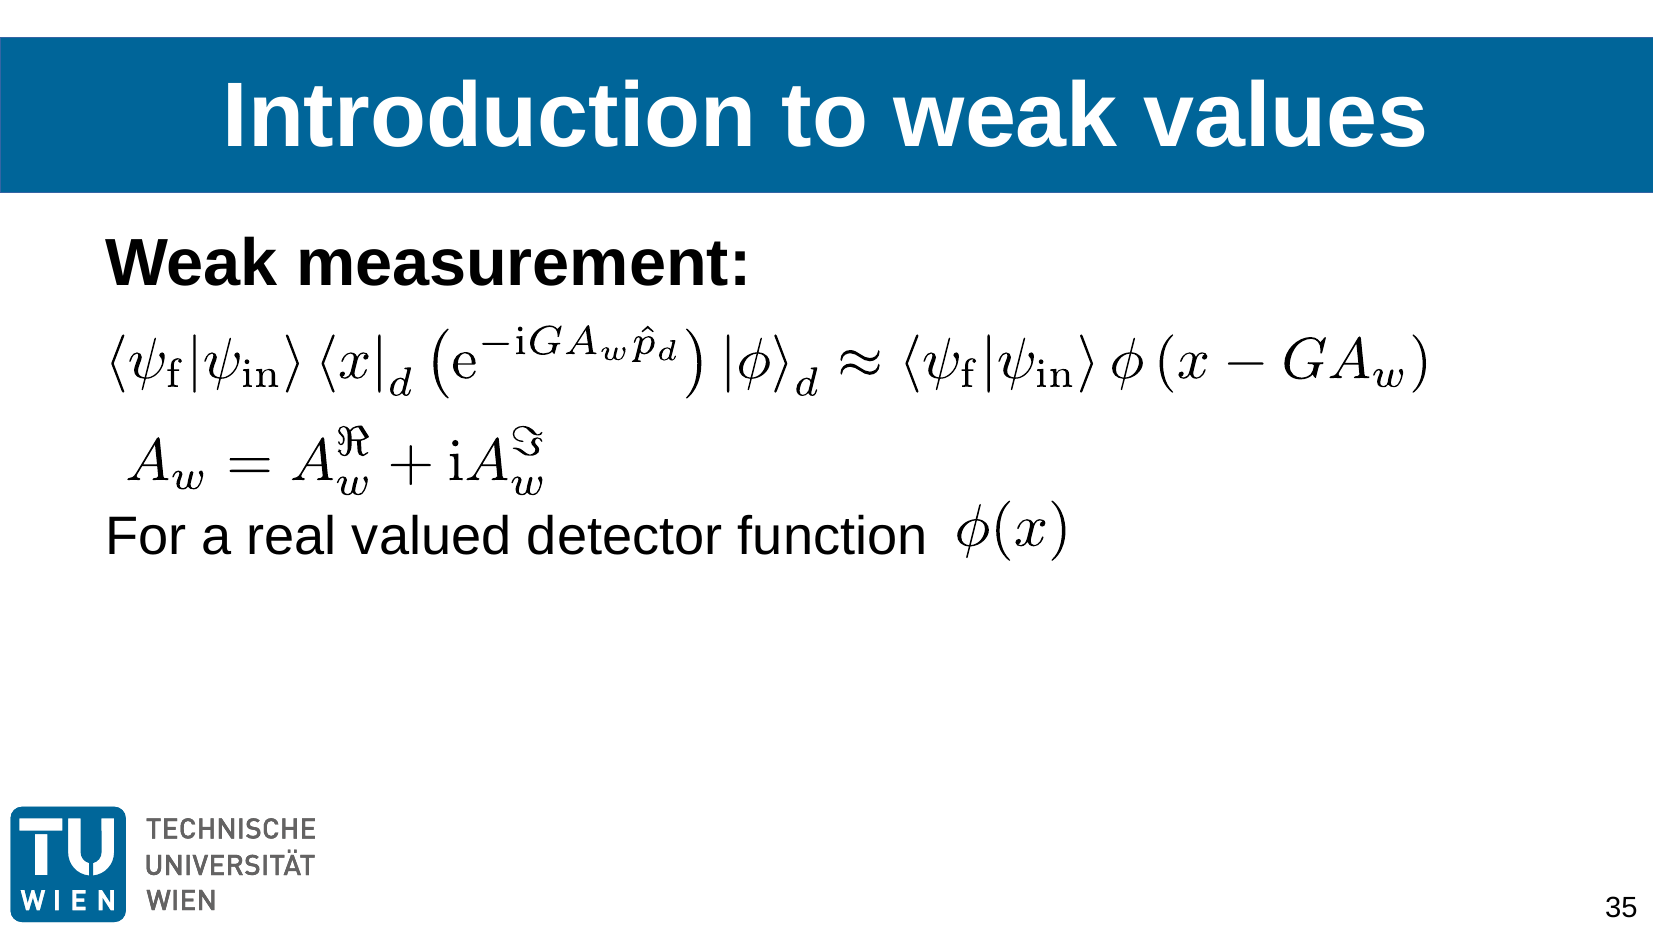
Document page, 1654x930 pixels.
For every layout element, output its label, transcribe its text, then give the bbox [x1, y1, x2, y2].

list Weak measurement: For a real valued detector function [105, 225, 1593, 765]
picture [111, 424, 562, 500]
picture [101, 314, 1440, 405]
picture [950, 496, 1075, 572]
title Introduction to weak values [0, 37, 1653, 193]
